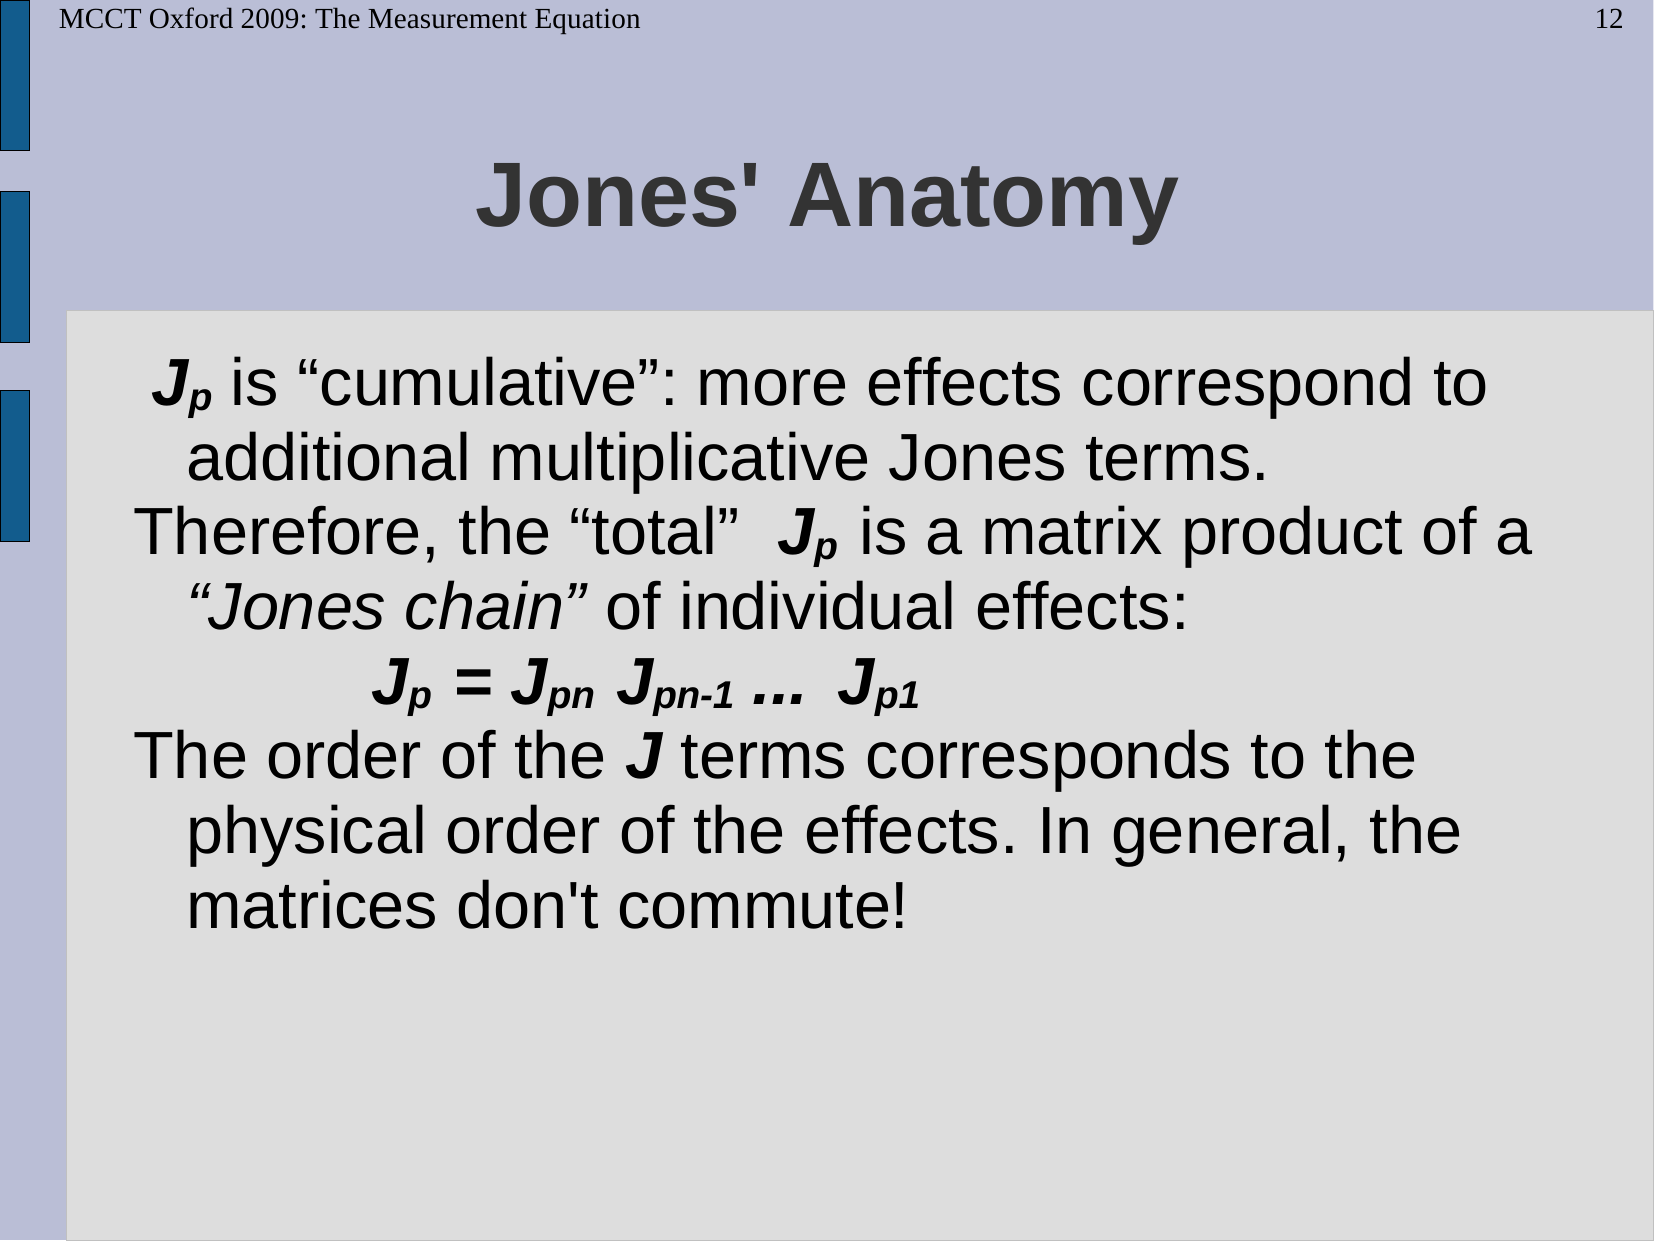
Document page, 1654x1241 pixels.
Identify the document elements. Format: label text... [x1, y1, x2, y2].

title Jones' Anatomy [121, 91, 1534, 299]
list Jp is “cumulative”: more effects correspond to additional multiplicative Jones terms. Therefore, the “total” Jp is a matrix product of a “Jones chain” of individual effects: Jp = Jpn Jpn-1 ... Jp1 The order of the J terms corresponds to the physical order of the effects. In general, the matrices don't commute! [115, 344, 1625, 1127]
